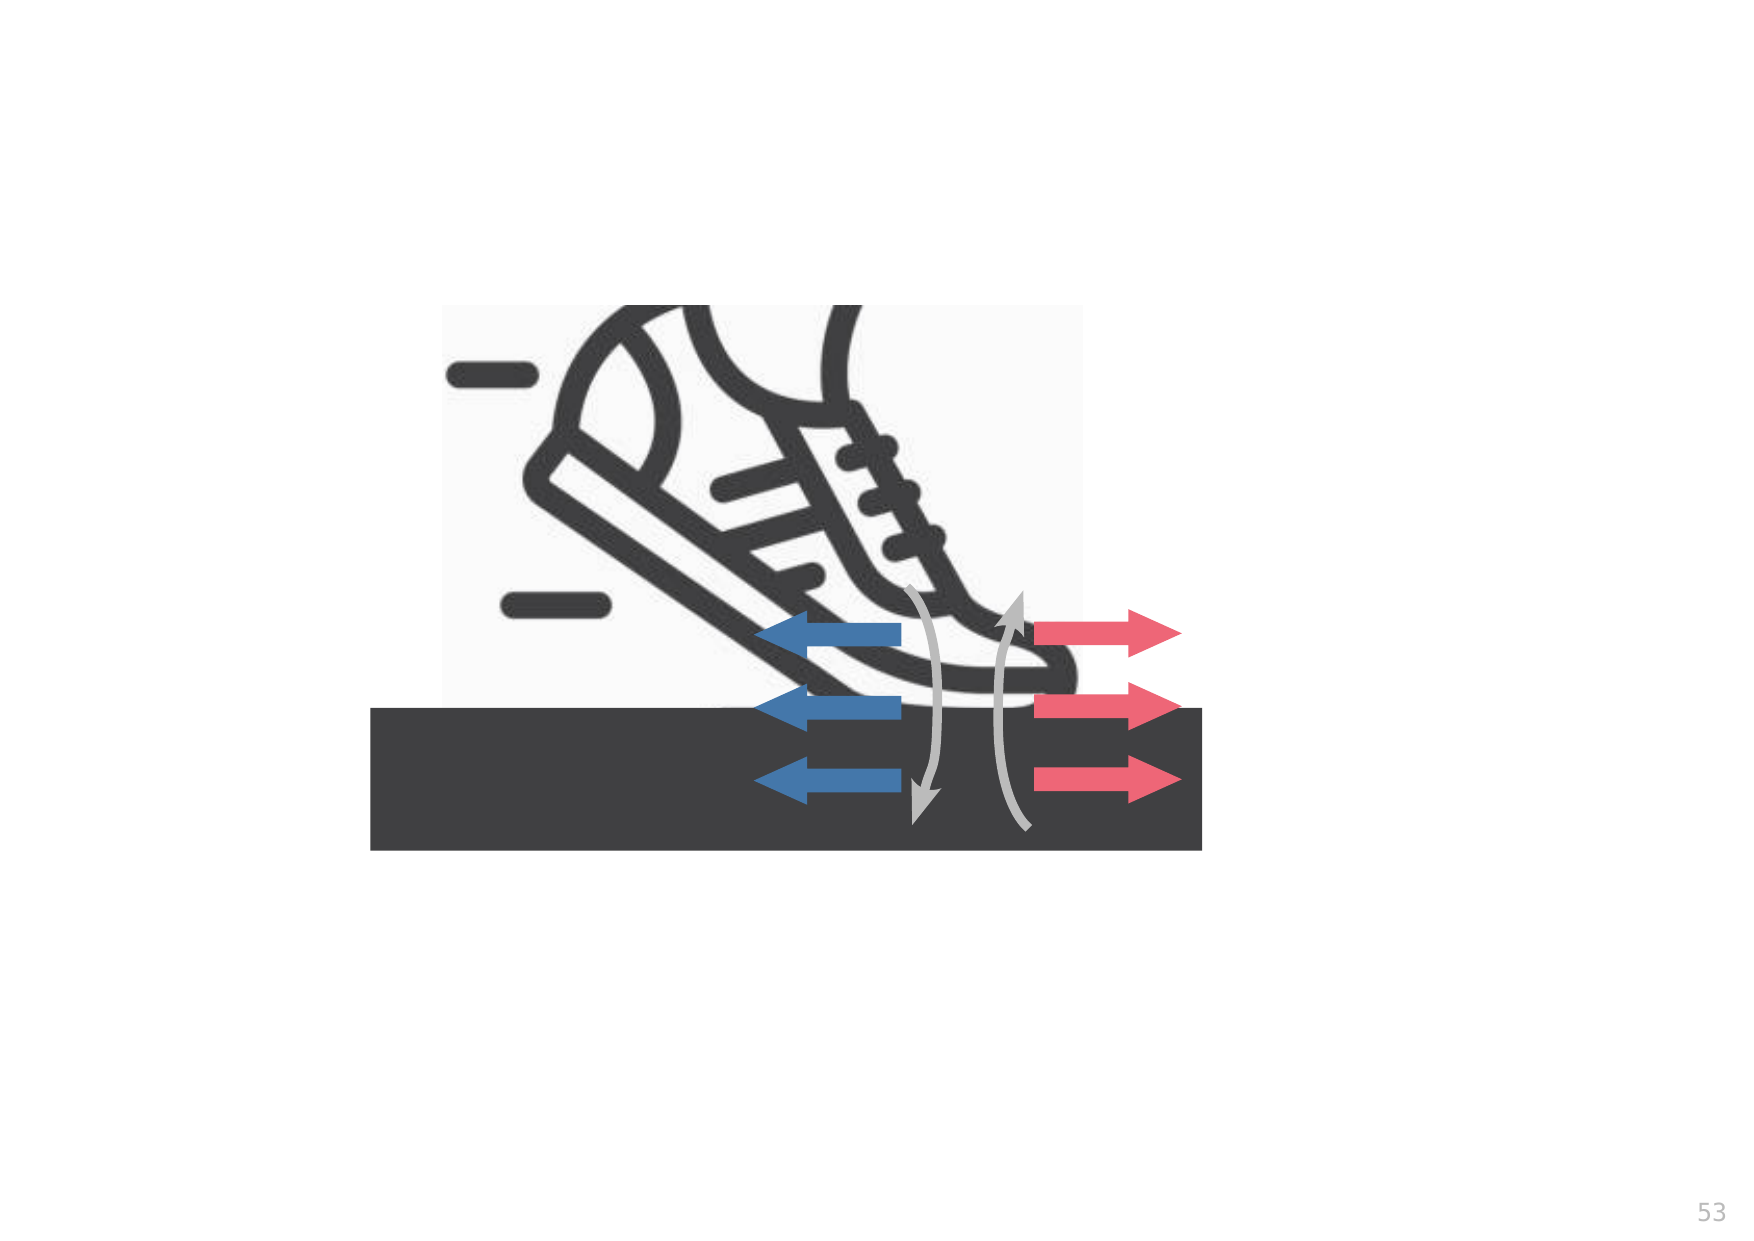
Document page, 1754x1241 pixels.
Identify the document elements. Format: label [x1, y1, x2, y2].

text_box [370, 682, 1203, 851]
picture [442, 305, 1083, 707]
text_box [753, 610, 902, 659]
text_box [1034, 609, 1182, 658]
